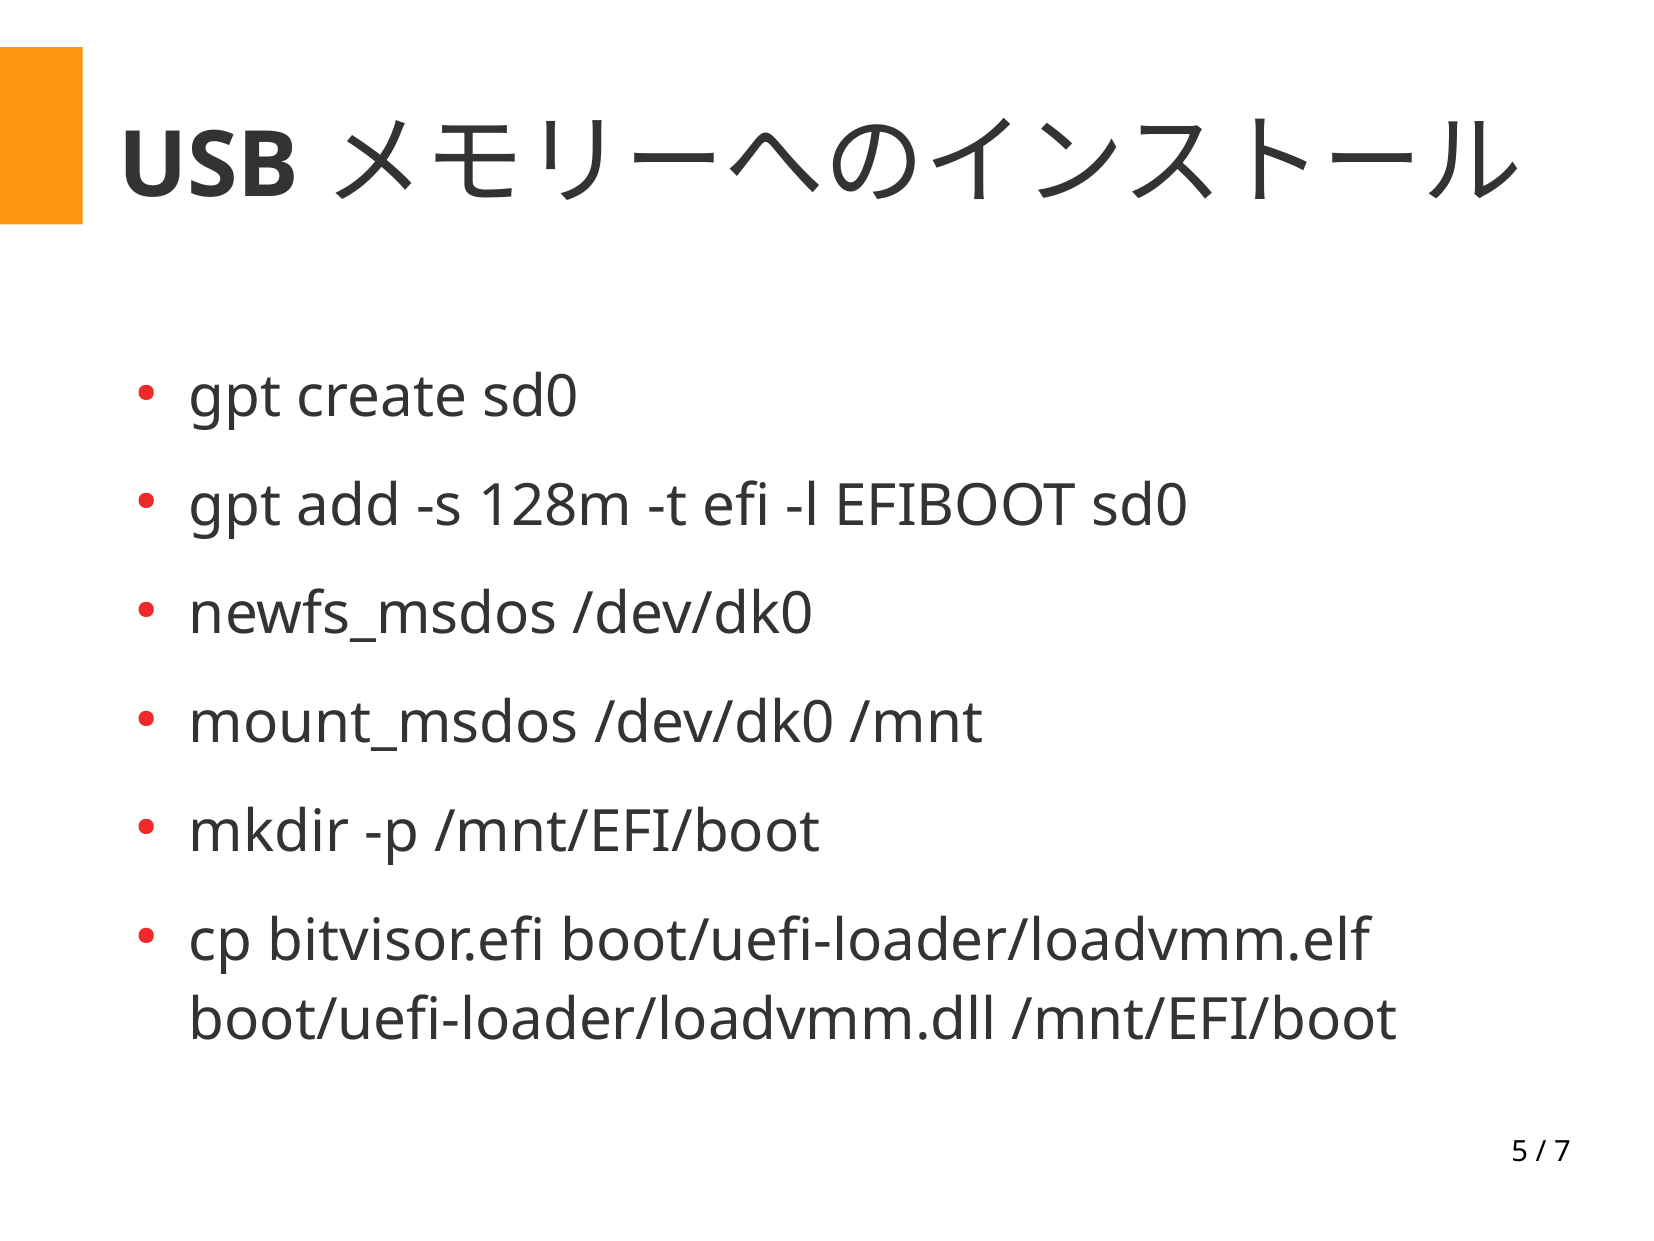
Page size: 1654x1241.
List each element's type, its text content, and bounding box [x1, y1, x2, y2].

list gpt create sd0 gpt add -s 128m -t efi -l EFIBOOT sd0 newfs_msdos /dev/dk0 mount_msdos /dev/dk0 /mnt mkdir -p /mnt/EFI/boot cp bitvisor.efi boot/uefi-loader/loadvmm.elf boot/uefi-loader/loadvmm.dll /mnt/EFI/boot [118, 354, 1536, 1074]
title USBメモリーへのインストール [118, 49, 1571, 257]
